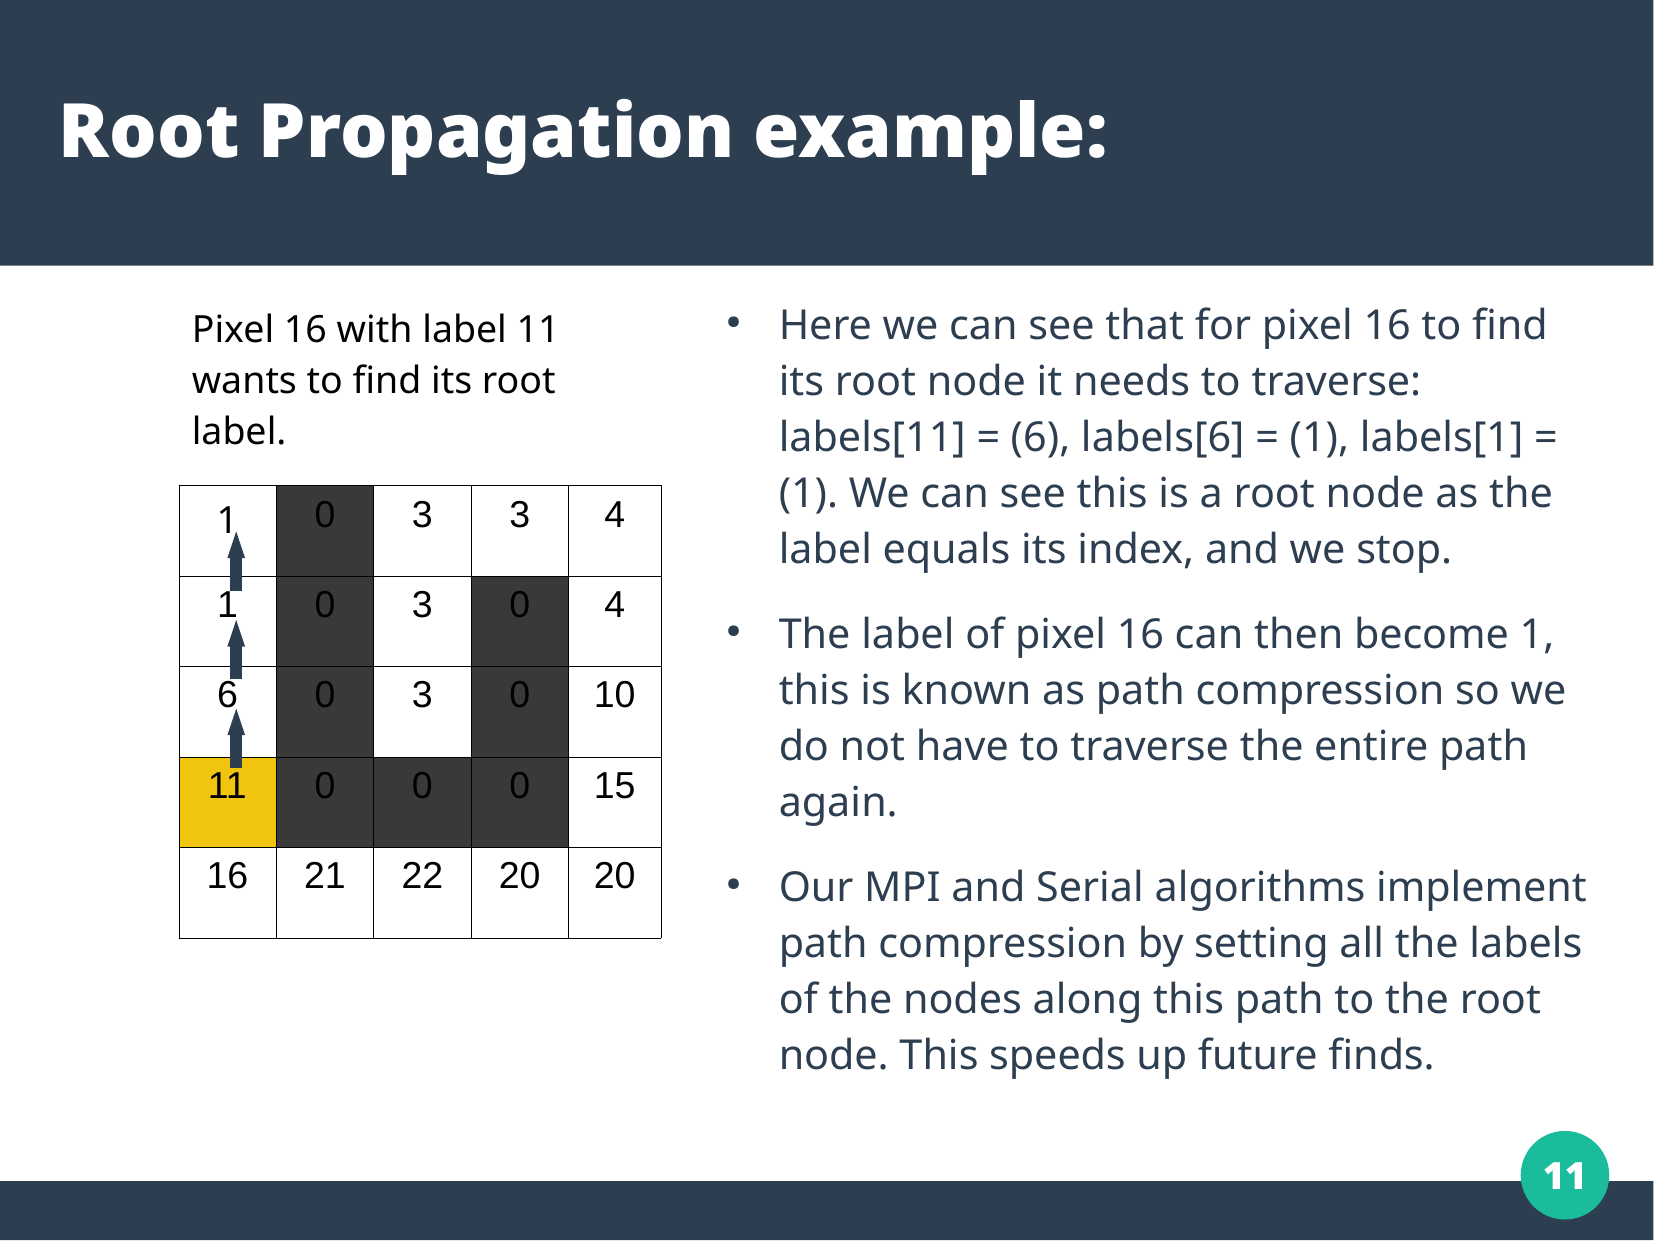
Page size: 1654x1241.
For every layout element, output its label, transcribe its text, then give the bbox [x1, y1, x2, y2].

title Root Propagation example: [59, 49, 1595, 207]
table_cell 11 [180, 758, 276, 847]
table_cell 0 [472, 758, 568, 847]
table_header 3 [472, 486, 568, 576]
table_header 1 [180, 486, 276, 576]
table_cell 0 [374, 758, 471, 847]
table_cell 1 [180, 577, 276, 666]
table_header 0 [277, 486, 373, 576]
table_cell 16 [180, 848, 276, 938]
table_cell 15 [569, 758, 661, 847]
table_cell 21 [277, 848, 373, 938]
table_cell 0 [472, 667, 568, 757]
table_cell 0 [277, 667, 373, 757]
table_cell 6 [180, 667, 276, 757]
table_header 3 [374, 486, 471, 576]
table_cell 0 [277, 758, 373, 847]
list Here we can see that for pixel 16 to find its root node it needs to traverse: labels[11] = (6), labels[6] = (1), labels[1] = (1). We can see this is a root node as the label equals its index, and we stop. The label of pixel 16 can then become 1, this is known as path compression so we do not have to traverse the entire path again. Our MPI and Serial algorithms implement path compression by setting all the labels of the nodes along this path to the root node. This speeds up future finds. [708, 295, 1595, 1152]
table_cell 3 [374, 577, 471, 666]
table_cell 20 [569, 848, 661, 938]
table_cell 0 [472, 577, 568, 666]
table_cell 22 [374, 848, 471, 938]
table_cell 20 [472, 848, 568, 938]
table_cell 0 [277, 577, 373, 666]
table_cell 10 [569, 667, 661, 757]
table_cell 3 [374, 667, 471, 757]
table_header 4 [569, 486, 661, 576]
text_box Pixel 16 with label 11 wants to find its root label. [177, 295, 650, 441]
table_cell 4 [569, 577, 661, 666]
